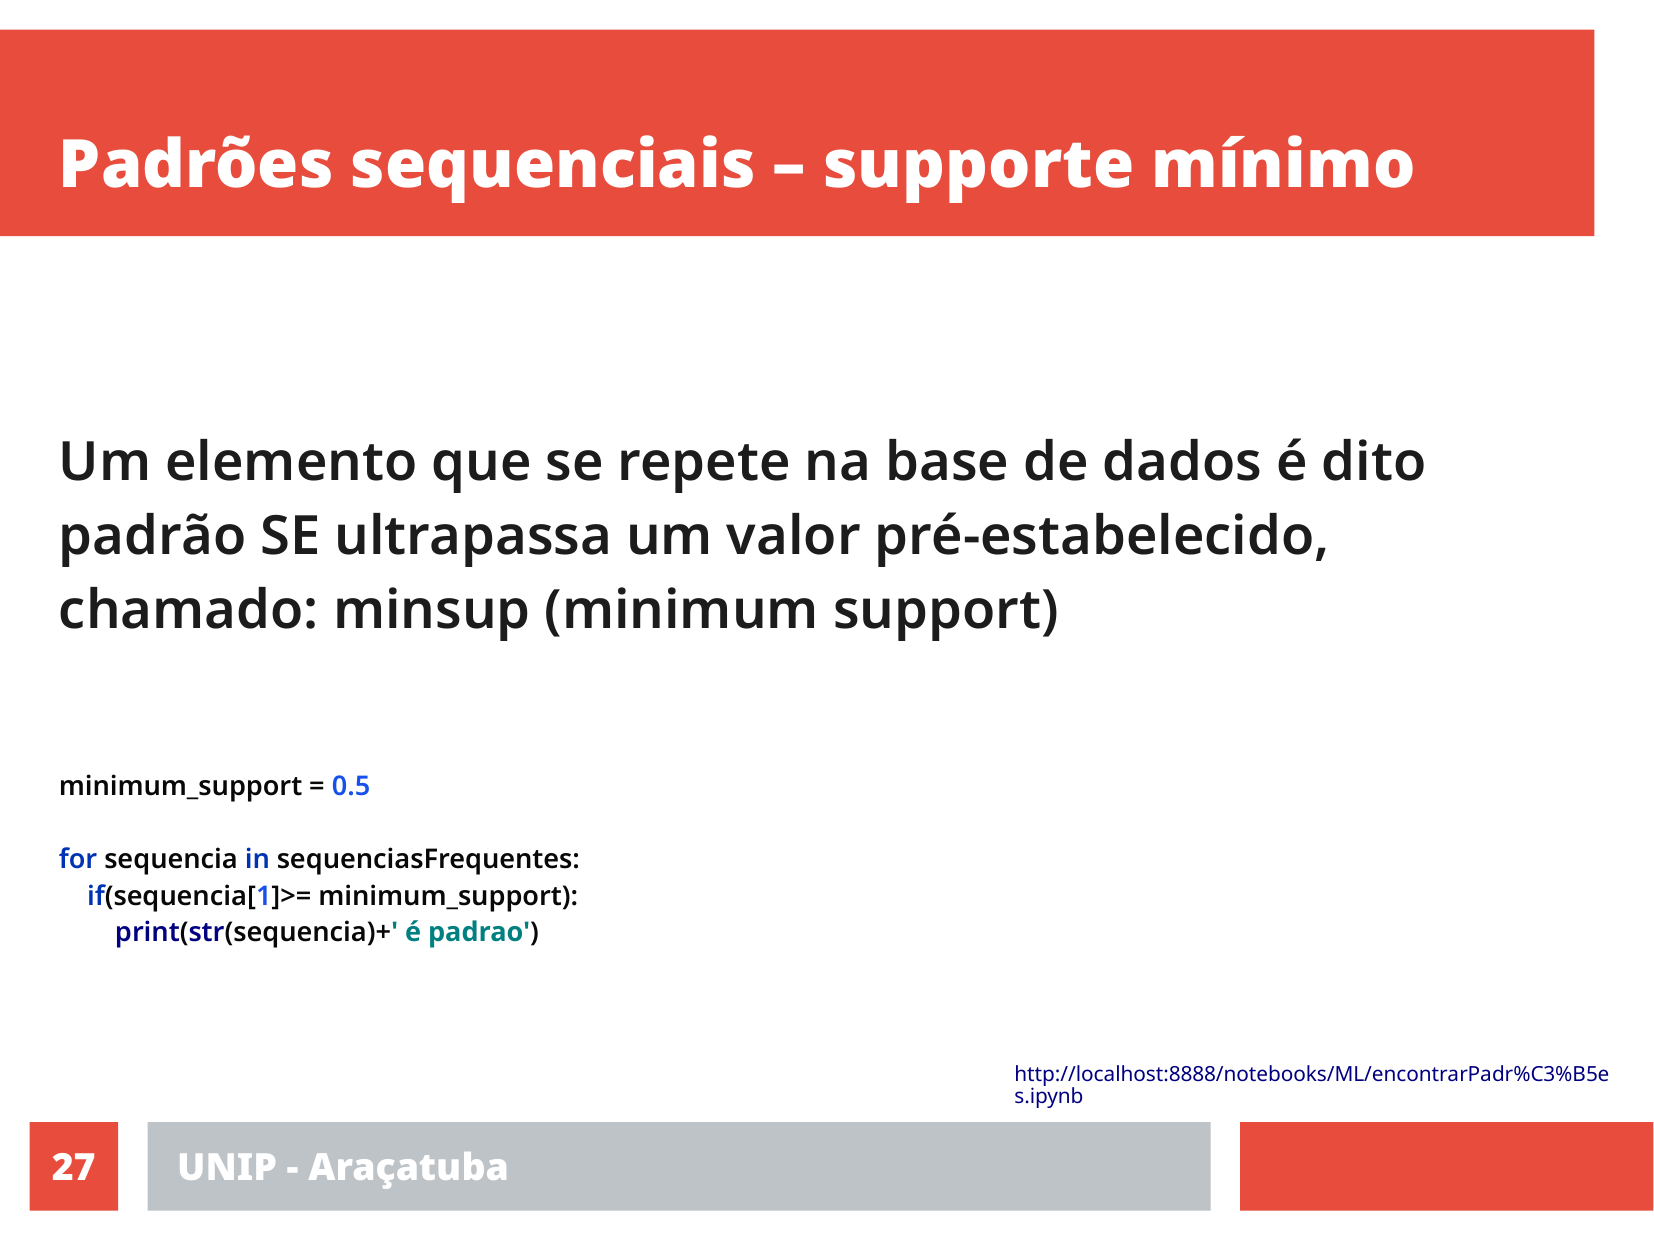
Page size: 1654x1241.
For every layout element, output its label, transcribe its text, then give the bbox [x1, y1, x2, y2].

title Padrões sequenciais – supporte mínimo [59, 59, 1595, 207]
list Um elemento que se repete na base de dados é dito padrão SE ultrapassa um valor pré-estabelecido, chamado: minsup (minimum support) minimum_support = 0.5 for sequencia in sequenciasFrequentes: if(sequencia[1]>= minimum_support): print(str(sequencia)+' é padrao') [59, 324, 1565, 1093]
text_box http://localhost:8888/notebooks/ML/encontrarPadr%C3%B5es.ipynb [999, 1051, 1626, 1093]
